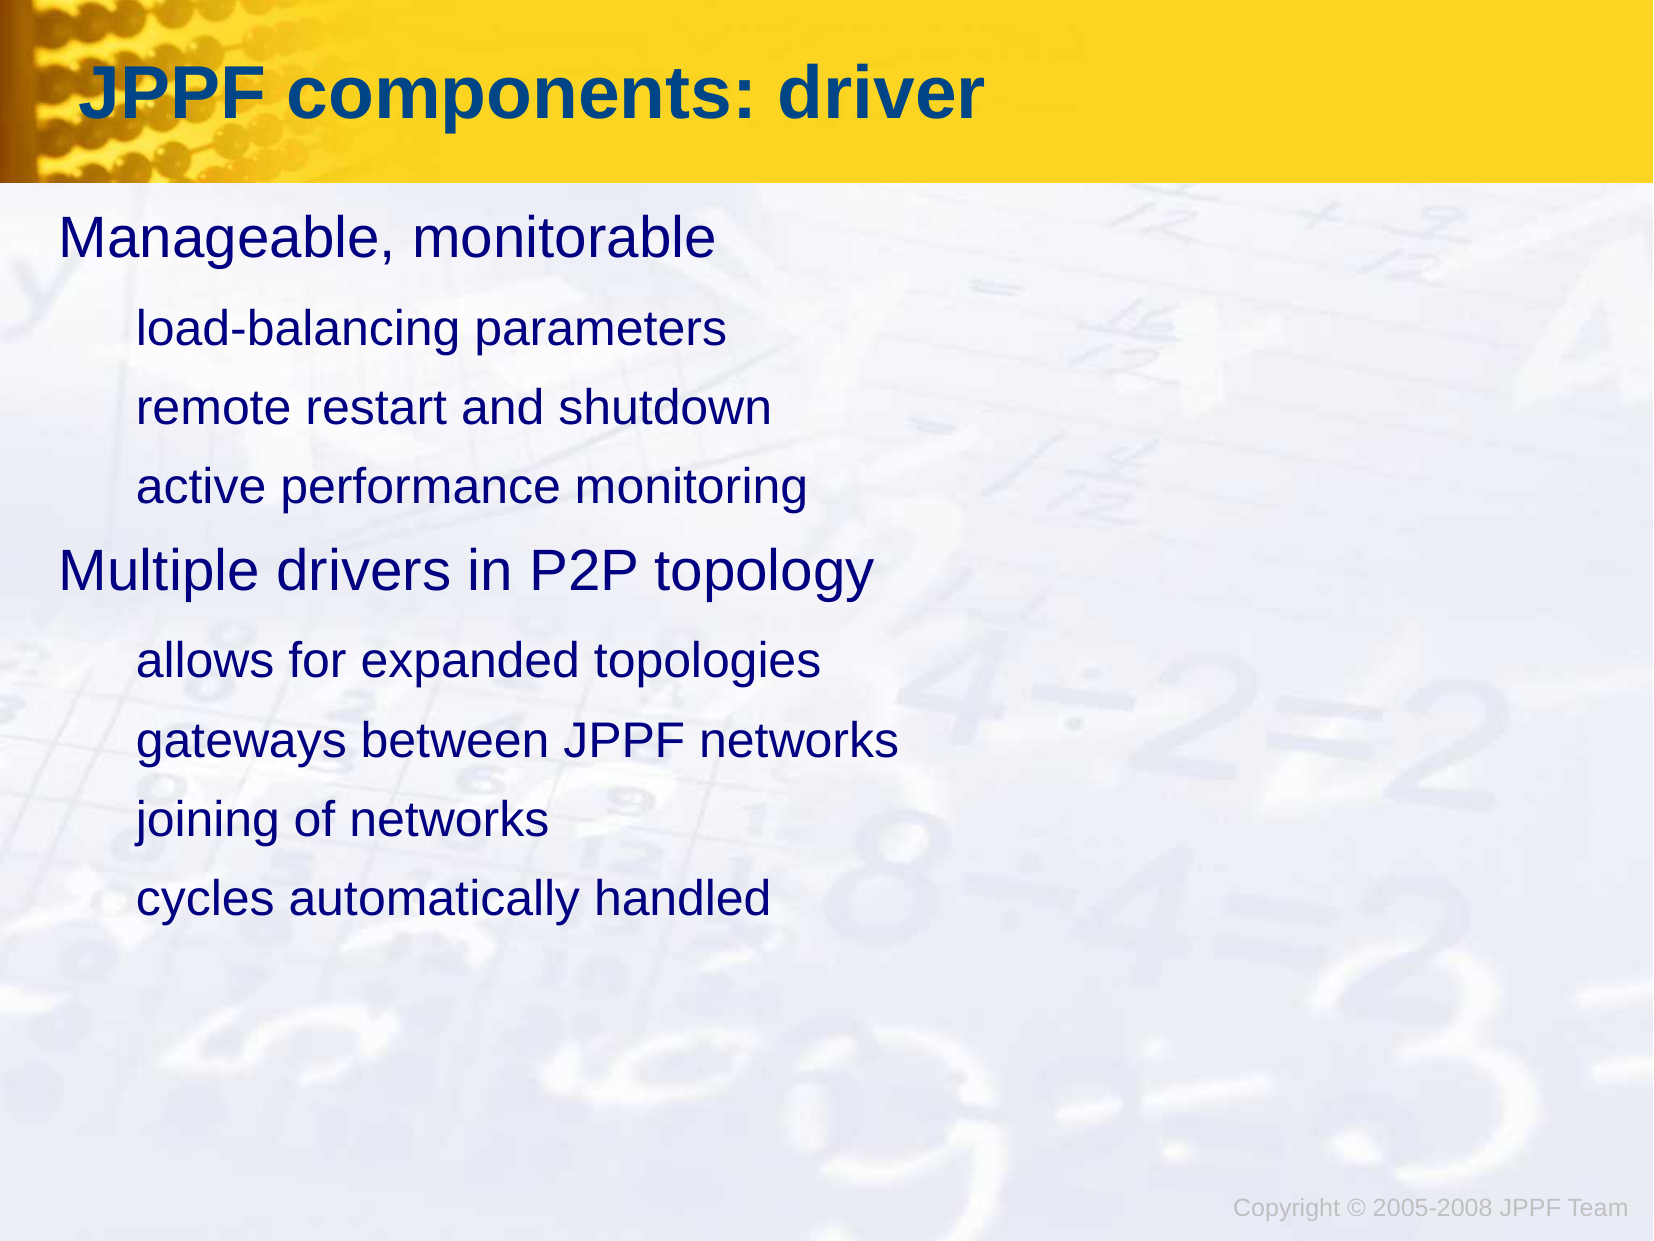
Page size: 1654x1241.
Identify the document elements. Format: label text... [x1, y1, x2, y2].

picture [0, 0, 1654, 1241]
list Manageable, monitorable load-balancing parameters remote restart and shutdown active performance monitoring Multiple drivers in P2P topology allows for expanded topologies gateways between JPPF networks joining of networks cycles automatically handled [41, 205, 1529, 1126]
title JPPF components: driver [78, 17, 1567, 168]
